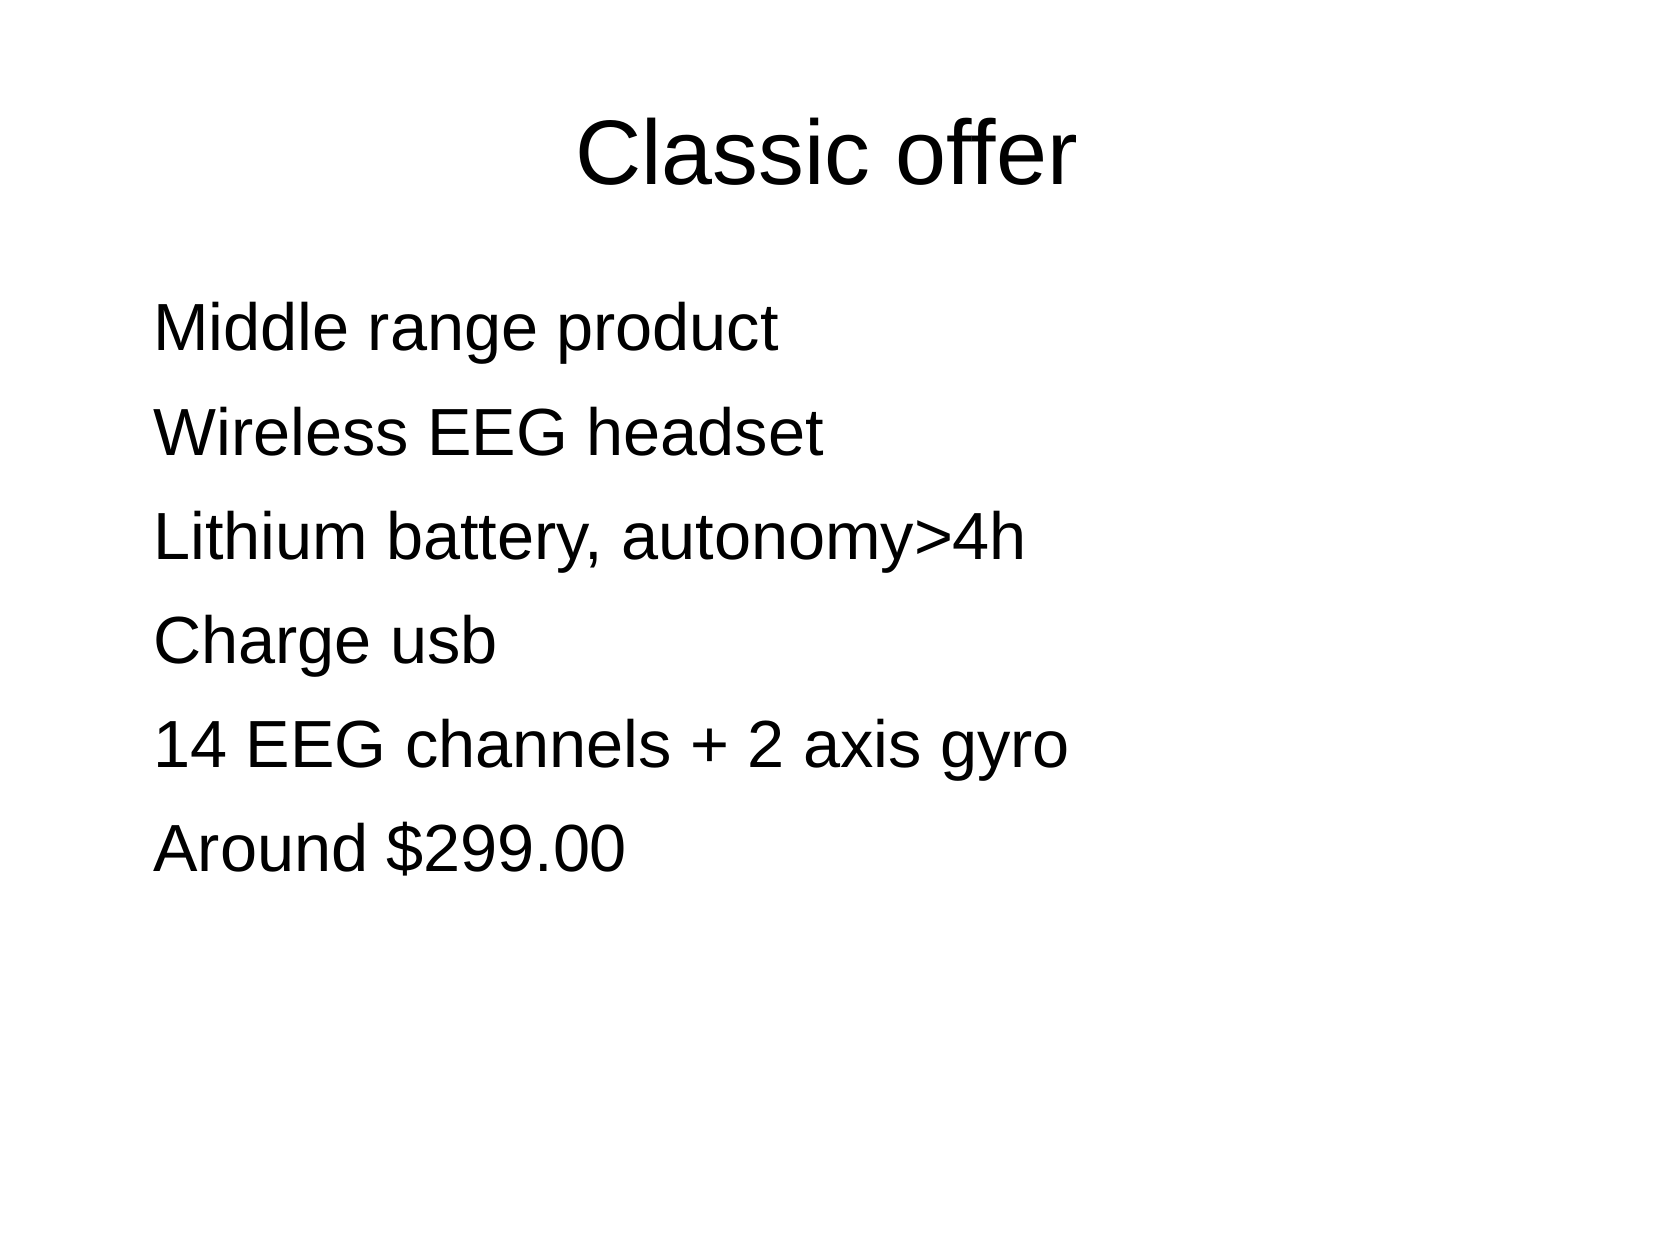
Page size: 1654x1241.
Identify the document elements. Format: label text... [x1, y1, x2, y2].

title Classic offer [82, 49, 1571, 257]
list Middle range product Wireless EEG headset Lithium battery, autonomy>4h Charge usb 14 EEG channels + 2 axis gyro Around $299.00 [82, 290, 1571, 1109]
